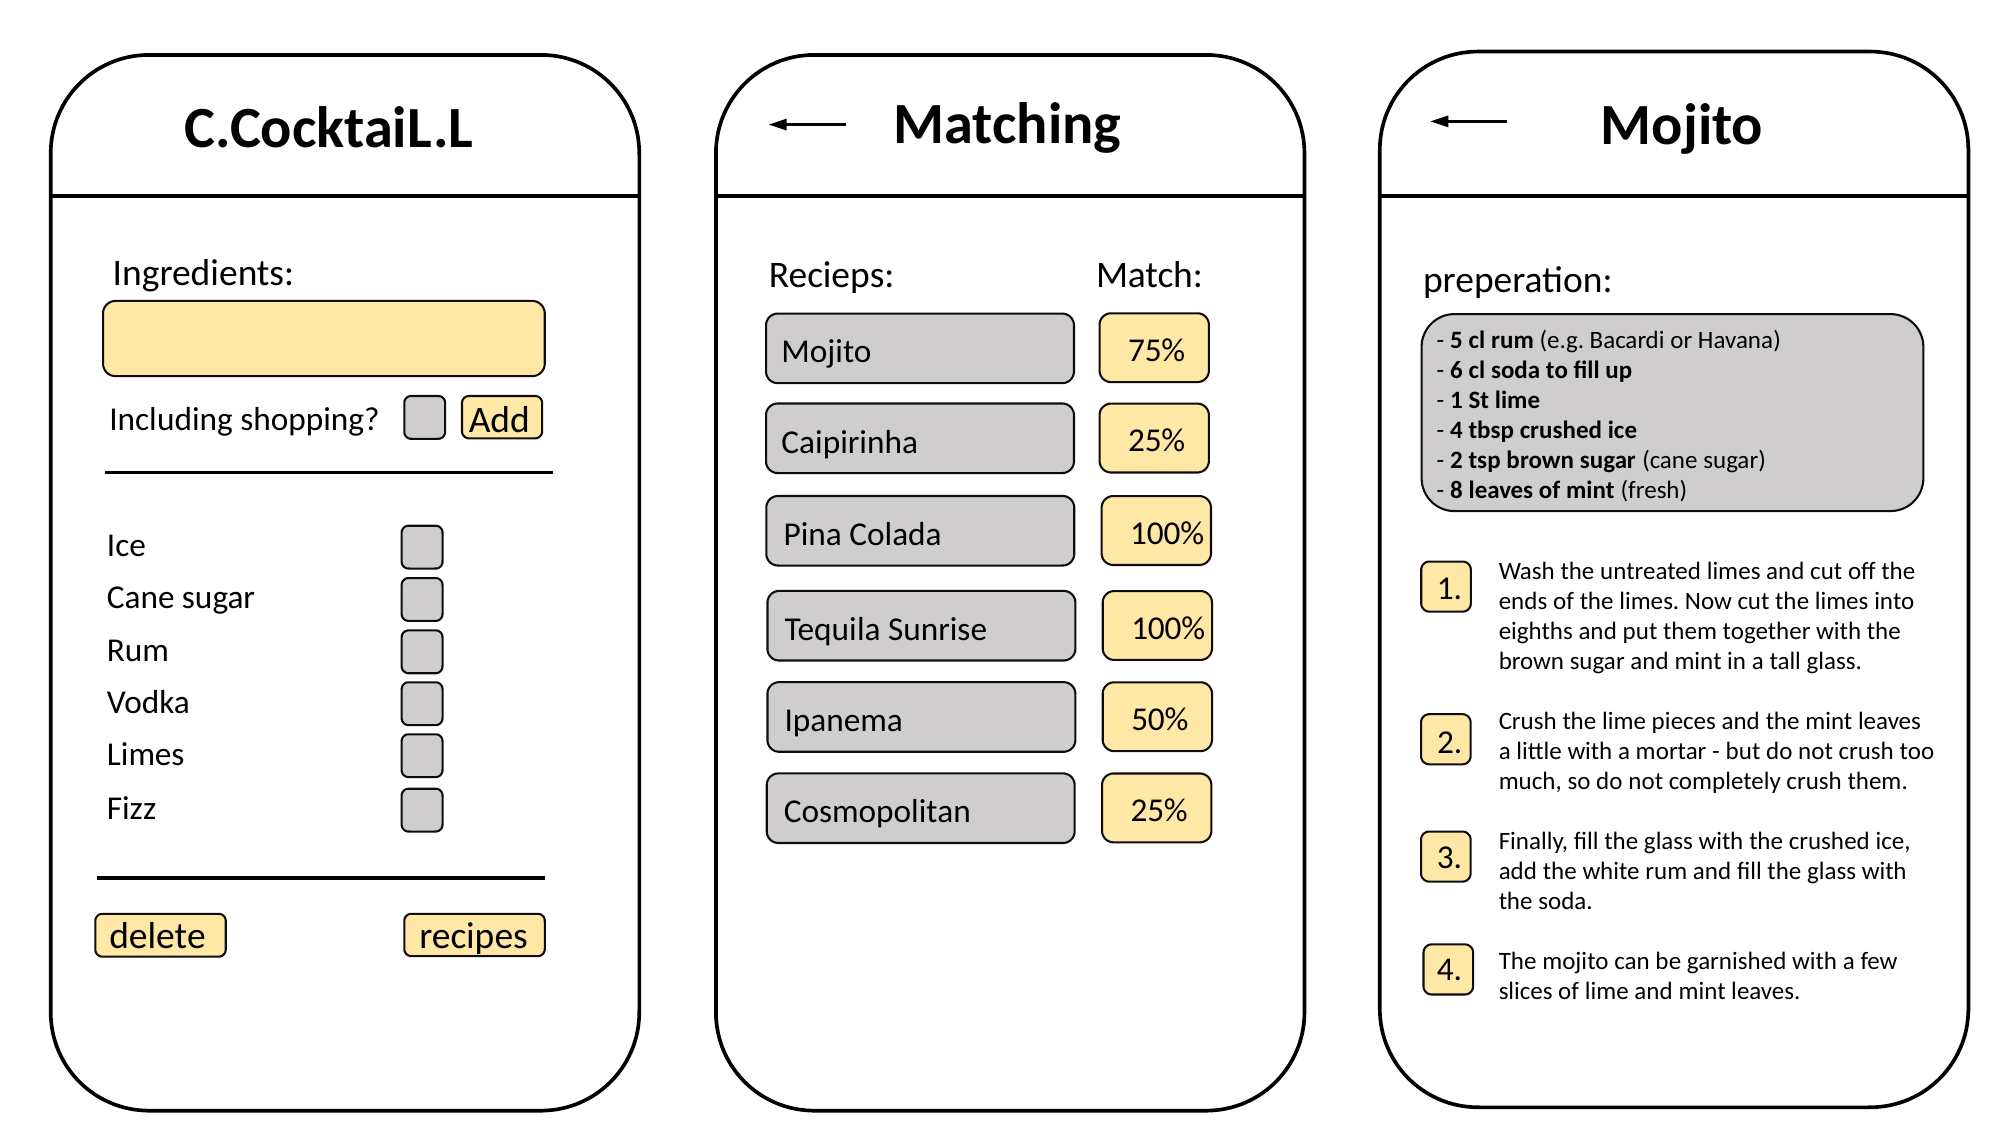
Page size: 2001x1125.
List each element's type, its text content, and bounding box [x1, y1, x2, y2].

text_box Caipirinha [766, 412, 938, 503]
text_box [404, 396, 446, 439]
text_box preperation: [1408, 247, 1776, 308]
text_box Fizz [91, 780, 378, 835]
text_box 100% [1115, 503, 1401, 560]
text_box [767, 590, 1076, 661]
text_box 1. [1421, 559, 1502, 615]
text_box [1102, 591, 1212, 660]
text_box [766, 403, 1074, 474]
text_box delete [94, 903, 235, 1010]
text_box [766, 313, 1074, 384]
text_box Including shopping? [94, 389, 453, 446]
text_box Match: [1081, 242, 1449, 303]
text_box [401, 788, 443, 832]
text_box [767, 682, 1076, 752]
text_box [401, 630, 443, 674]
text_box [401, 734, 443, 778]
text_box [1102, 682, 1211, 752]
text_box Add [453, 387, 553, 449]
text_box Cosmopolitan [768, 782, 1009, 879]
text_box 3. [1421, 827, 1502, 884]
text_box [1102, 773, 1211, 843]
text_box [1099, 313, 1208, 383]
text_box Limes [91, 724, 378, 780]
text_box 75% [1113, 320, 1399, 377]
text_box 25% [1113, 411, 1399, 467]
text_box Recieps: [753, 242, 1081, 303]
text_box Vodka [91, 672, 378, 724]
text_box Wash the untreated limes and cut off the ends of the limes. Now cut the limes into eighths and put them together with the brown sugar and mint in a tall glass. Crush the lime pieces and the mint leaves a little with a mortar - but do not crush too much, so do not completely crush them. Finally, fill the glass with the crushed ice, add the white rum and fill the glass with the soda. The mojito can be garnished with a few slices of lime and mint leaves. [1483, 547, 1953, 1017]
text_box [1099, 403, 1209, 473]
text_box [401, 578, 443, 621]
text_box [766, 496, 1075, 566]
text_box - 5 cl rum (e.g. Bacardi or Havana) - 6 cl soda to fill up - 1 St lime - 4 tbsp crushed ice - 2 tsp brown sugar (cane sugar) - 8 leaves of mint (fresh) [1421, 316, 1969, 514]
text_box 50% [1116, 689, 1402, 746]
text_box Mojito [766, 321, 938, 410]
text_box [1101, 496, 1210, 565]
text_box [766, 773, 1075, 844]
text_box Ingredients: [97, 240, 466, 302]
text_box Rum [91, 620, 378, 672]
text_box 2. [1421, 712, 1502, 769]
text_box Matching [878, 77, 1247, 164]
text_box [401, 525, 443, 569]
text_box 25% [1115, 780, 1401, 837]
text_box C.CocktaiL.L [169, 81, 538, 168]
text_box Cane sugar [91, 568, 378, 620]
text_box 4. [1421, 939, 1502, 996]
text_box [401, 682, 443, 726]
text_box Ice [91, 515, 378, 568]
text_box Tequila Sunrise [769, 599, 1041, 686]
text_box Mojito [1585, 78, 1954, 165]
text_box Pina Colada [768, 504, 989, 596]
text_box [103, 300, 545, 377]
text_box 100% [1116, 598, 1402, 654]
text_box Ipanema [769, 690, 941, 777]
text_box recipes [404, 903, 545, 1010]
